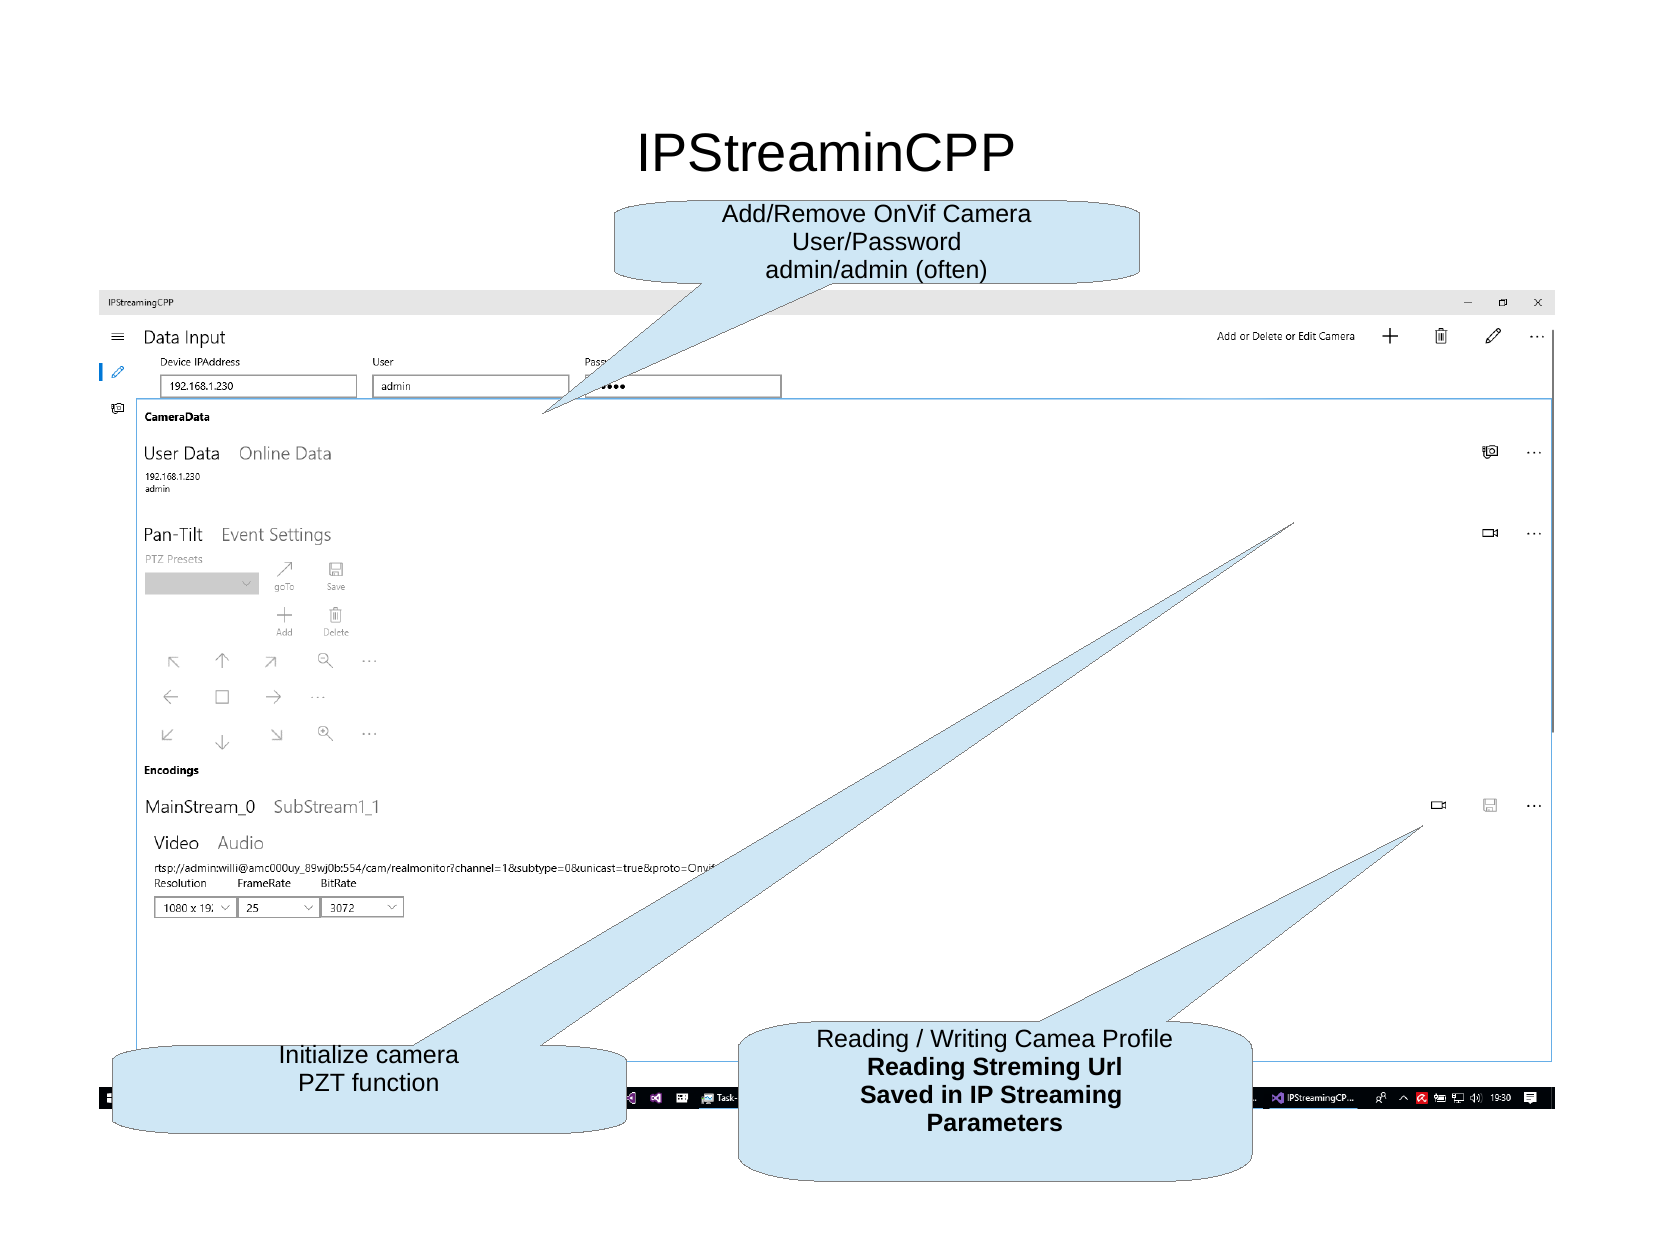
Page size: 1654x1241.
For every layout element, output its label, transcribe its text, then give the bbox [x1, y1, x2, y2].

picture [99, 290, 1555, 1109]
text_box Initialize camera PZT function [112, 522, 1294, 1134]
title IPStreaminCPP [82, 49, 1571, 257]
text_box Reading / Writing Camea Profile Reading Streming Url Saved in IP Streaming Parameters [738, 825, 1423, 1182]
text_box Add/Remove OnVif Camera User/Password admin/admin (often) [542, 200, 1140, 414]
